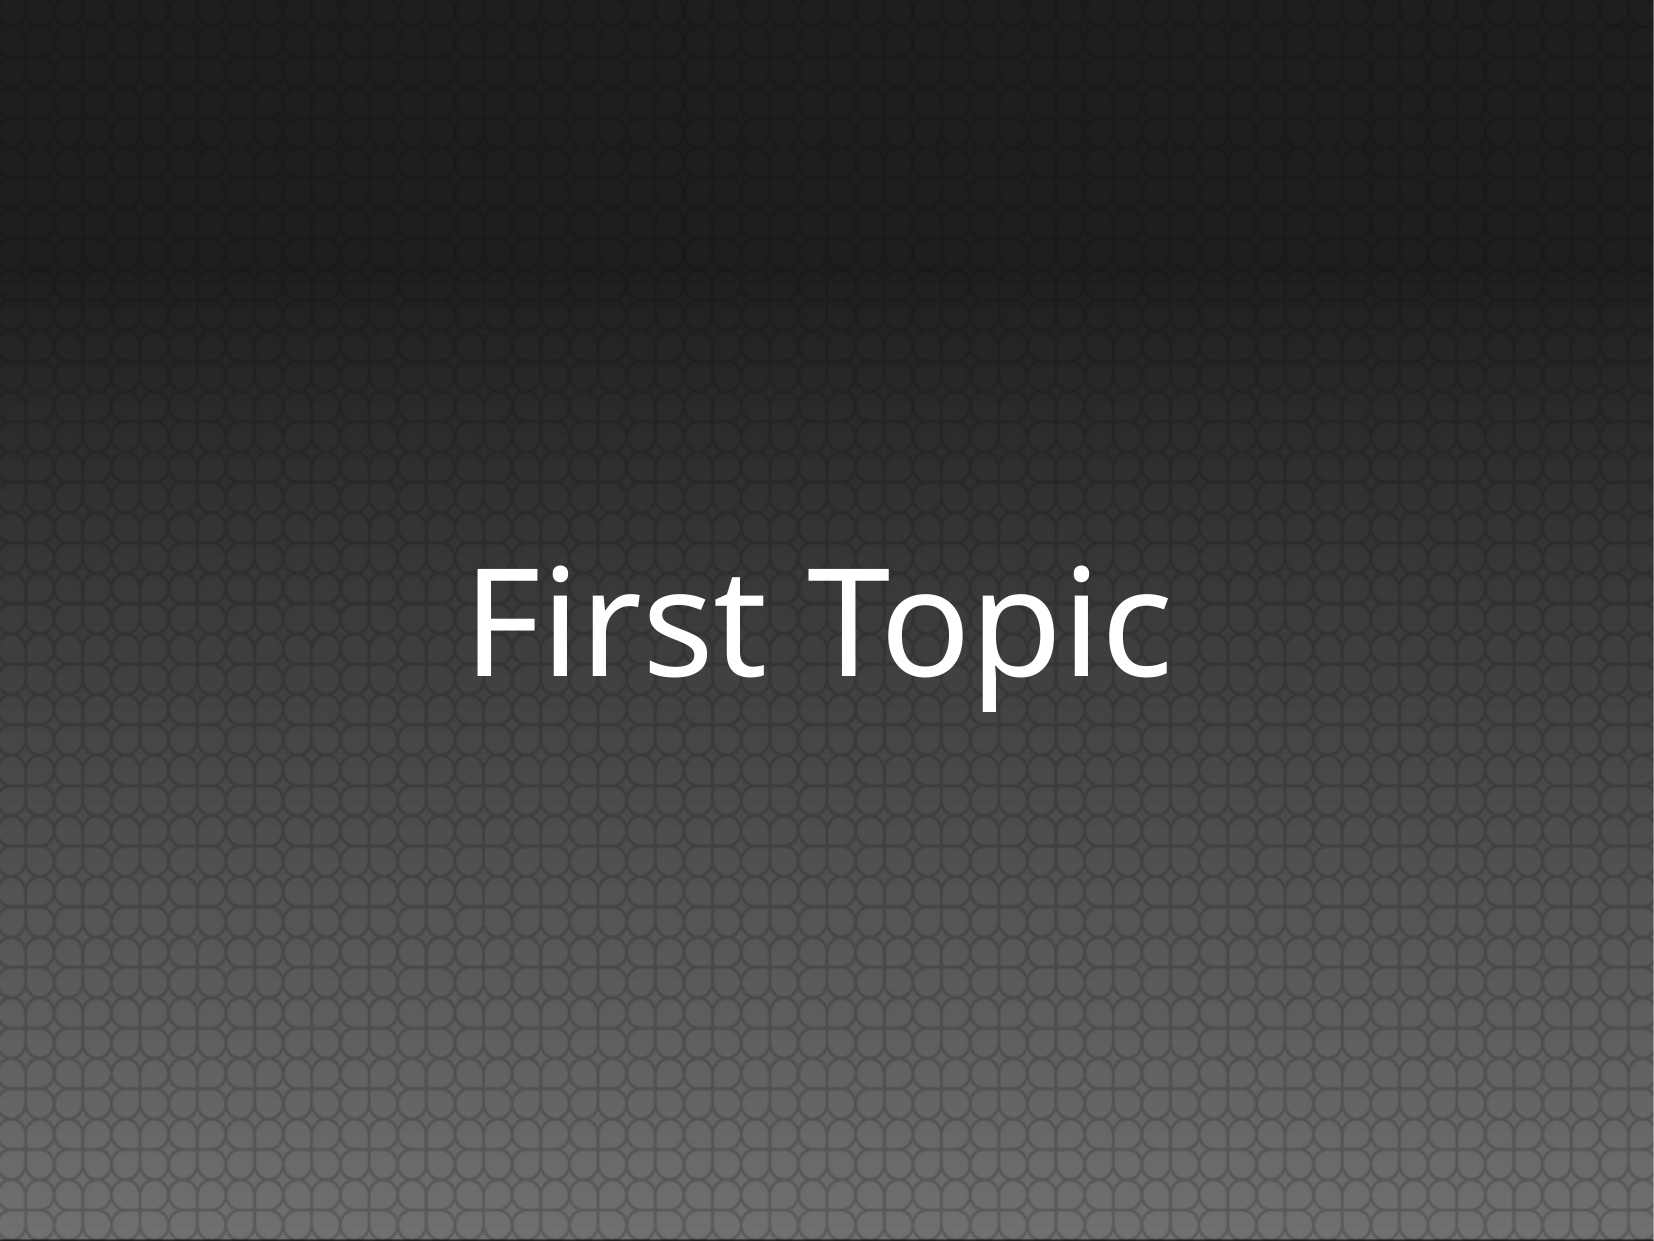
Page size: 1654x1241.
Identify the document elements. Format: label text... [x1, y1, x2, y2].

picture [0, 0, 1654, 1241]
title First Topic [75, 525, 1564, 713]
